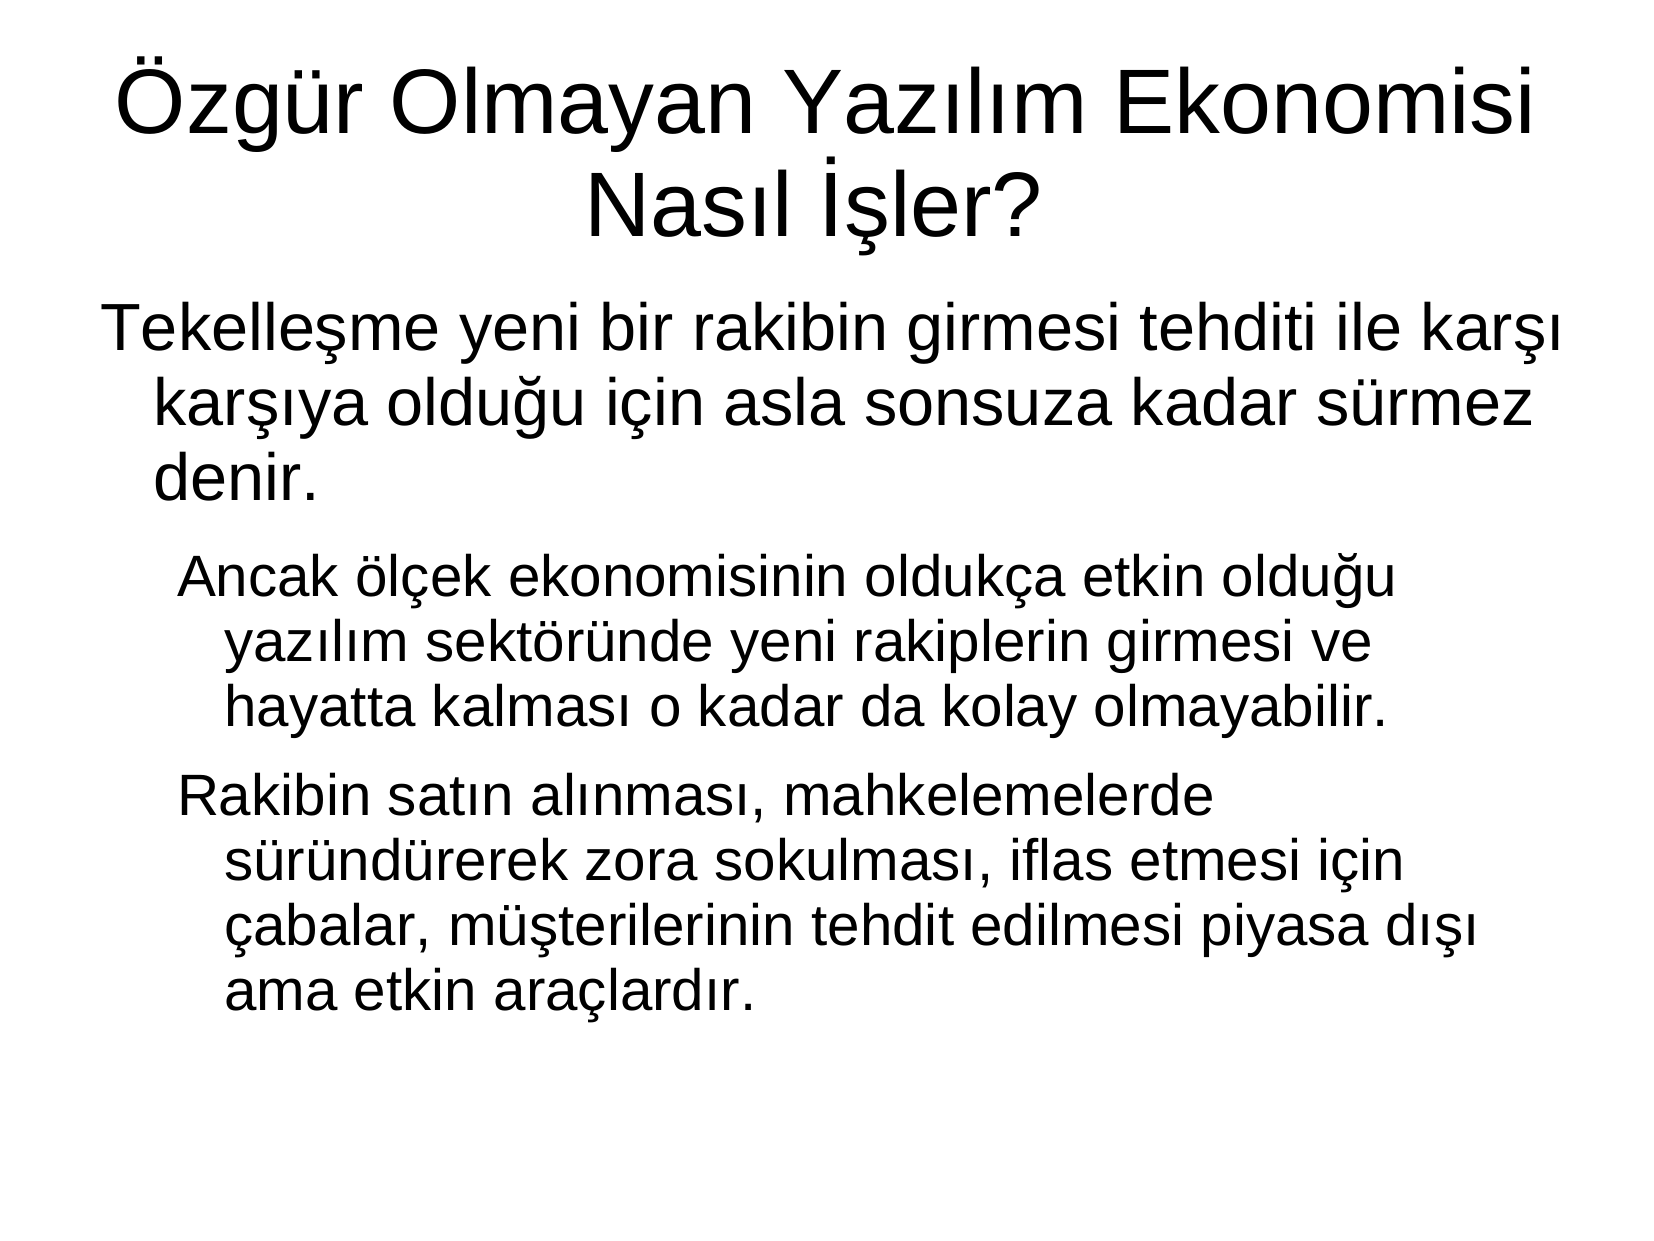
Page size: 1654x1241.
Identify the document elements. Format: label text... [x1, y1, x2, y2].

title Özgür Olmayan Yazılım Ekonomisi Nasıl İşler? [82, 39, 1571, 267]
list Tekelleşme yeni bir rakibin girmesi tehditi ile karşı karşıya olduğu için asla sonsuza kadar sürmez denir. Ancak ölçek ekonomisinin oldukça etkin olduğu yazılım sektöründe yeni rakiplerin girmesi ve hayatta kalması o kadar da kolay olmayabilir. Rakibin satın alınması, mahkelemelerde süründürerek zora sokulması, iflas etmesi için çabalar, müşterilerinin tehdit edilmesi piyasa dışı ama etkin araçlardır. [82, 290, 1571, 1109]
